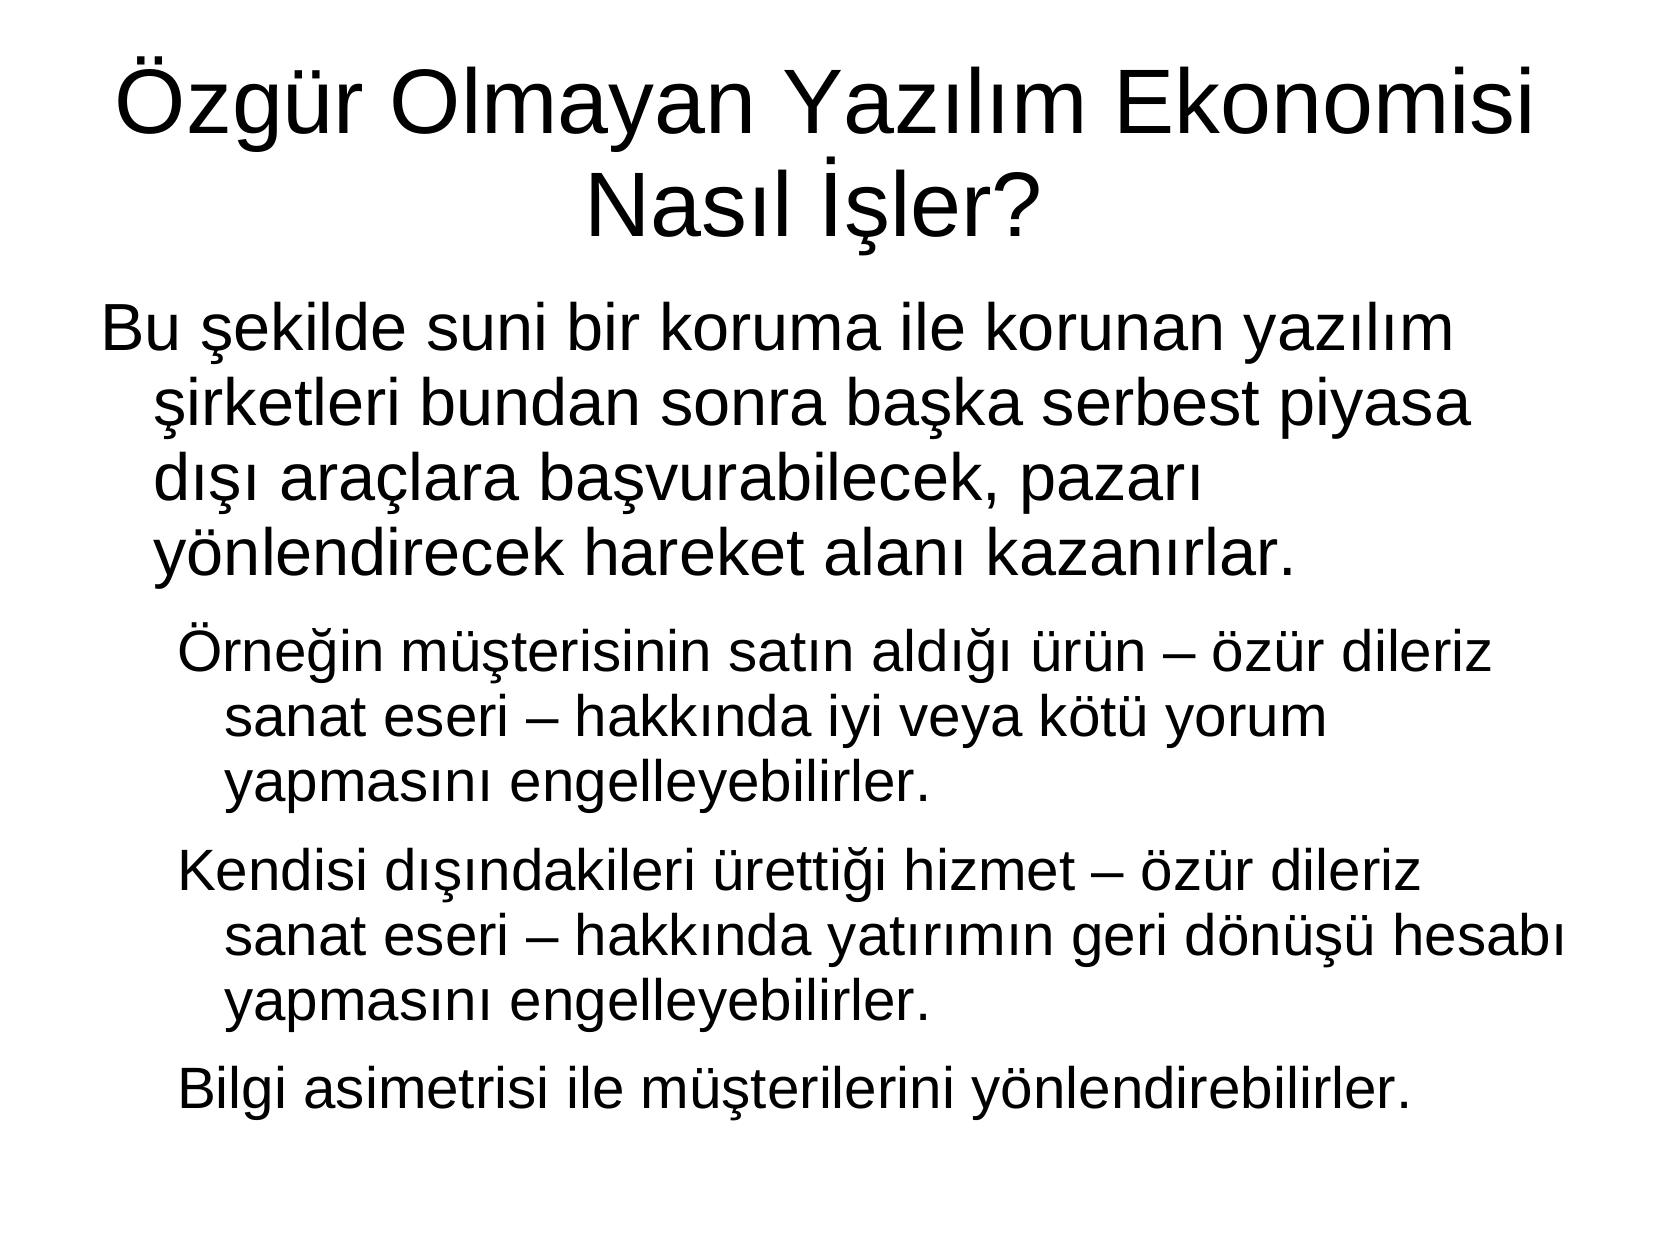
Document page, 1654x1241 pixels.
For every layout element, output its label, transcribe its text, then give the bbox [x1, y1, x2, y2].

title Özgür Olmayan Yazılım Ekonomisi Nasıl İşler? [82, 39, 1571, 267]
list Bu şekilde suni bir koruma ile korunan yazılım şirketleri bundan sonra başka serbest piyasa dışı araçlara başvurabilecek, pazarı yönlendirecek hareket alanı kazanırlar. Örneğin müşterisinin satın aldığı ürün – özür dileriz sanat eseri – hakkında iyi veya kötü yorum yapmasını engelleyebilirler. Kendisi dışındakileri ürettiği hizmet – özür dileriz sanat eseri – hakkında yatırımın geri dönüşü hesabı yapmasını engelleyebilirler. Bilgi asimetrisi ile müşterilerini yönlendirebilirler. [82, 290, 1571, 1207]
